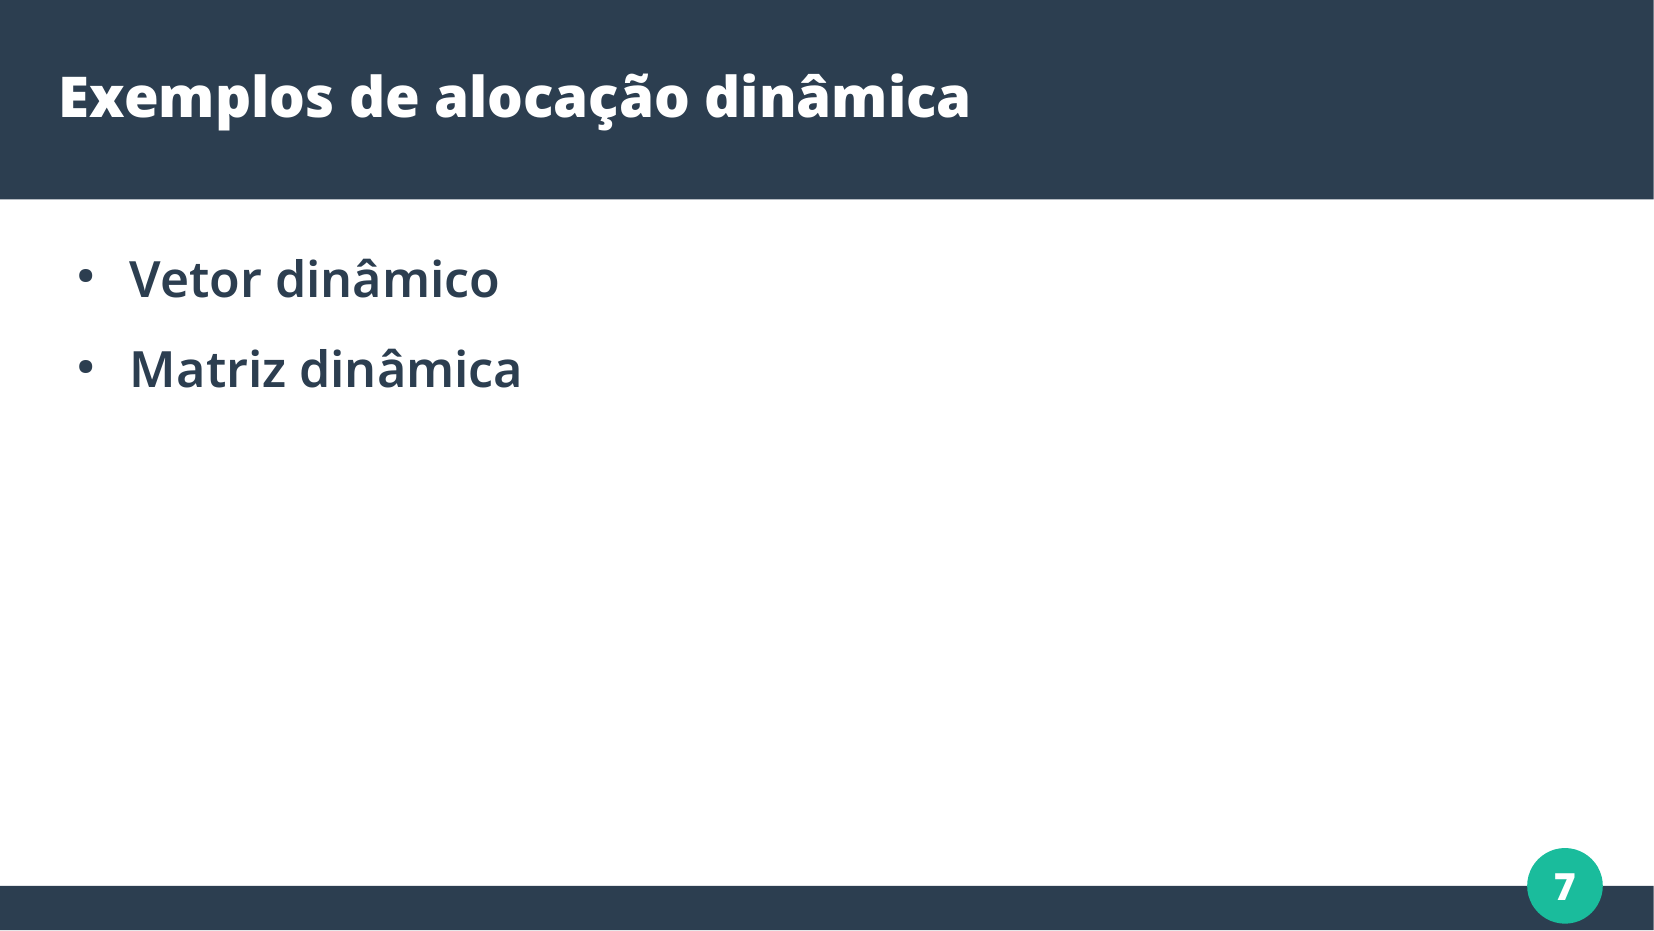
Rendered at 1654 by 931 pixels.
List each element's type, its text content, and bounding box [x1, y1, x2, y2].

title Exemplos de alocação dinâmica [59, 37, 1595, 155]
list Vetor dinâmico Matriz dinâmica [59, 243, 1595, 864]
